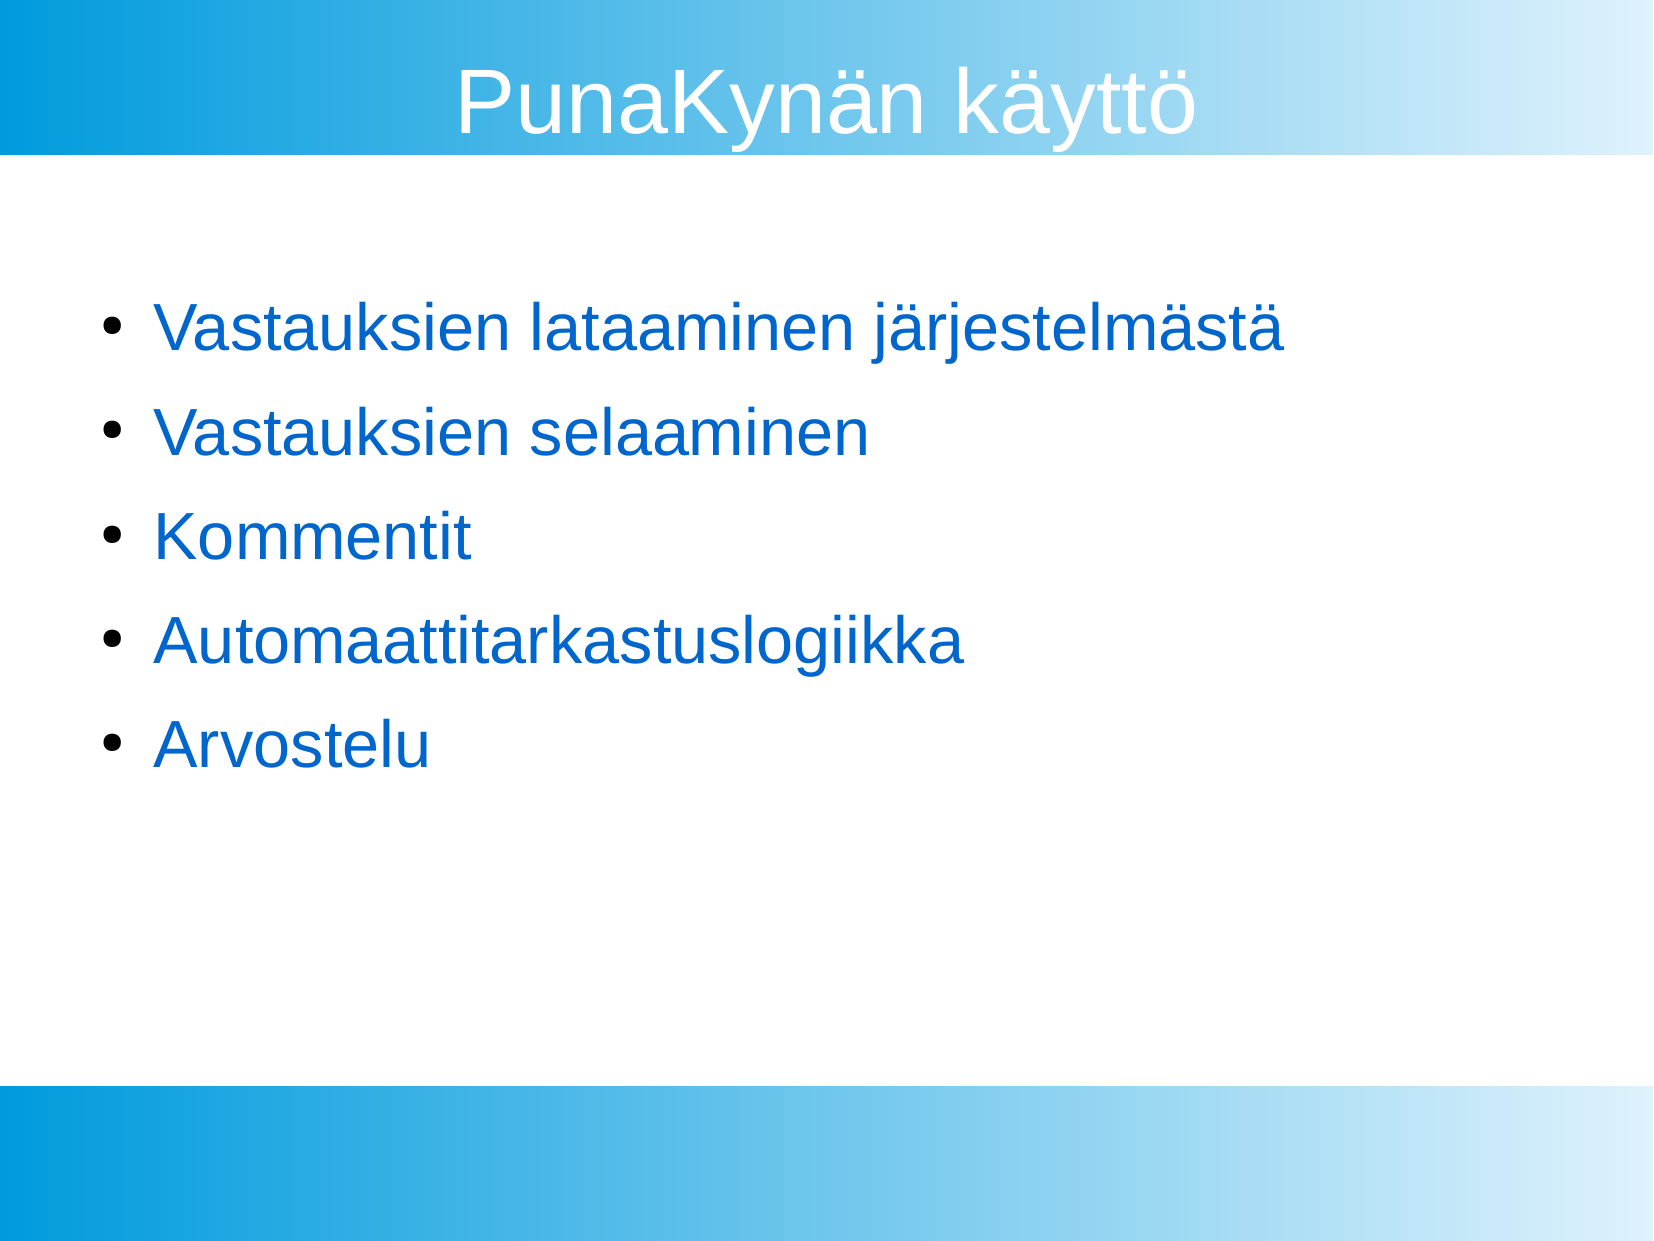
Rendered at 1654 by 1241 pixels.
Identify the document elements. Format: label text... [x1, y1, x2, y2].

title PunaKynän käyttö [82, 49, 1571, 155]
list Vastauksien lataaminen järjestelmästä Vastauksien selaaminen Kommentit Automaattitarkastuslogiikka Arvostelu [82, 290, 1571, 1010]
